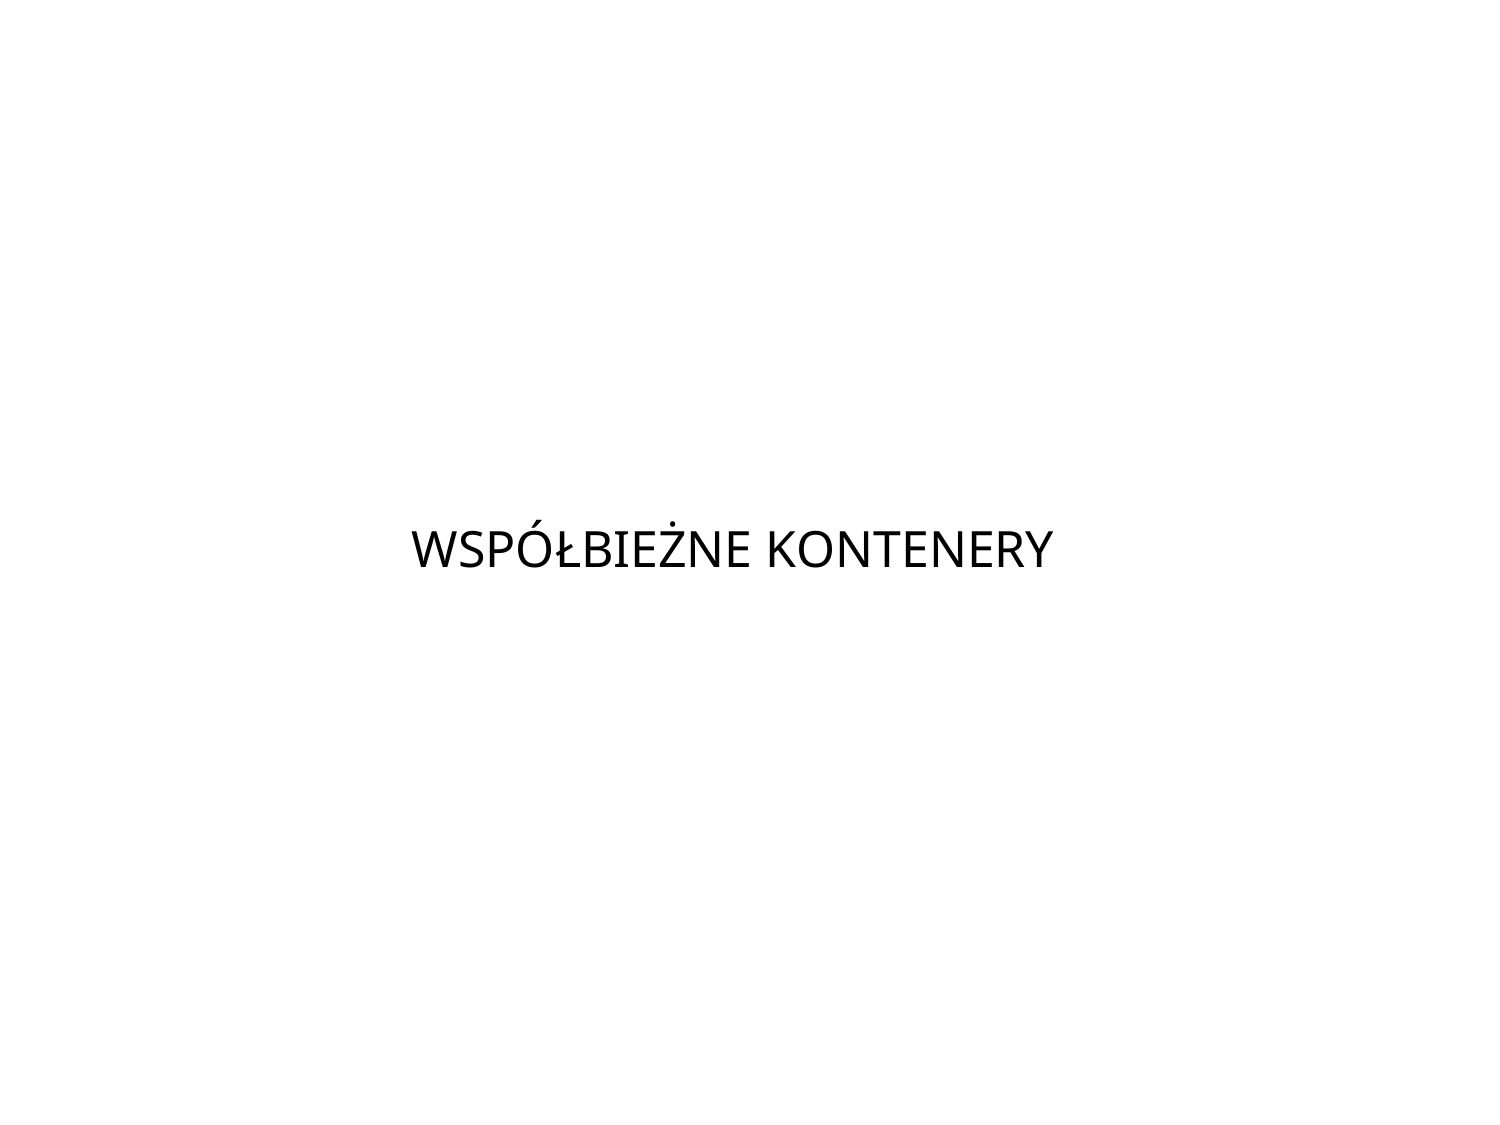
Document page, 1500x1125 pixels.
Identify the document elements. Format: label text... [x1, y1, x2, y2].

subtitle WSPÓŁBIEŻNE KONTENERY [141, 188, 1325, 906]
